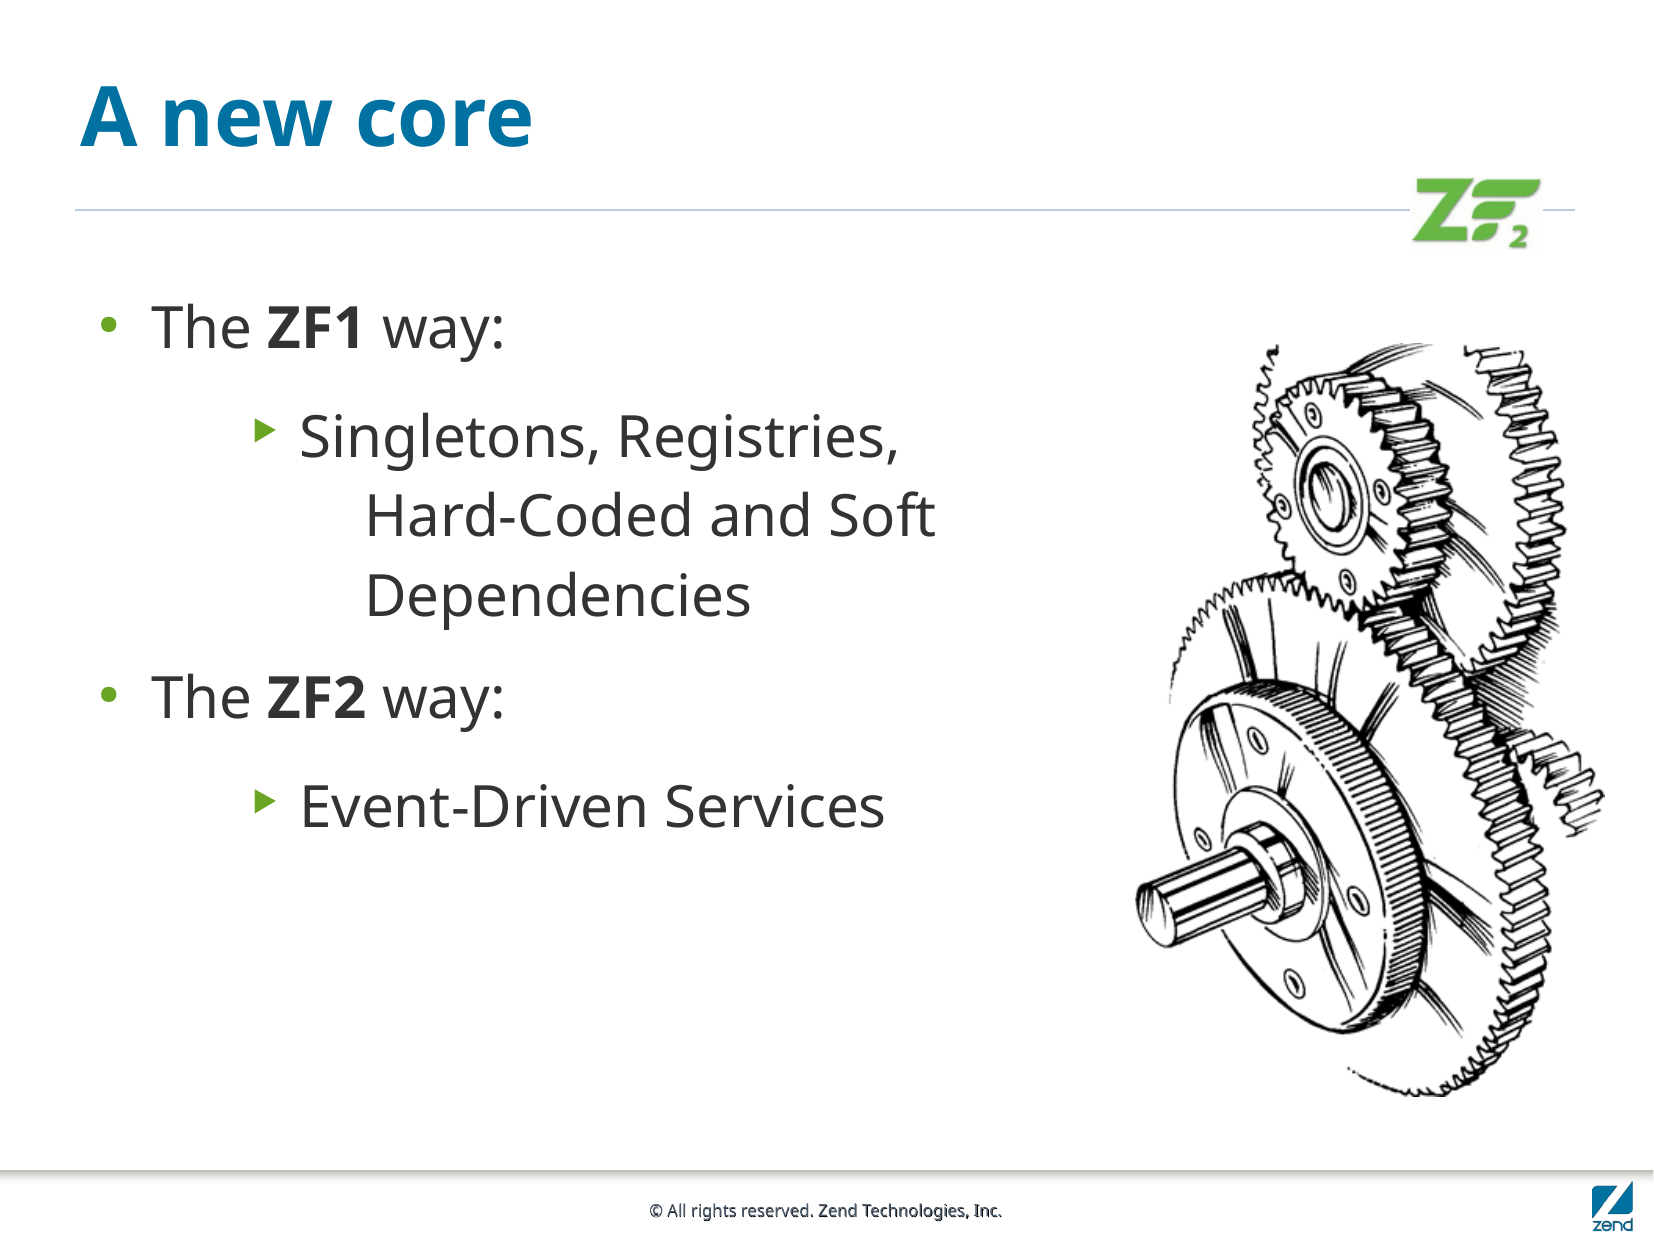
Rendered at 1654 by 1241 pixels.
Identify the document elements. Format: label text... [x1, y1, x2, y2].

list The ZF1 way: Singletons, Registries, Hard-Coded and Soft Dependencies The ZF2 way: Event-Driven Services [80, 286, 1084, 959]
picture [0, 1170, 1654, 1232]
picture [1410, 176, 1543, 250]
title A new core [80, 36, 1487, 172]
picture [1135, 343, 1605, 1097]
